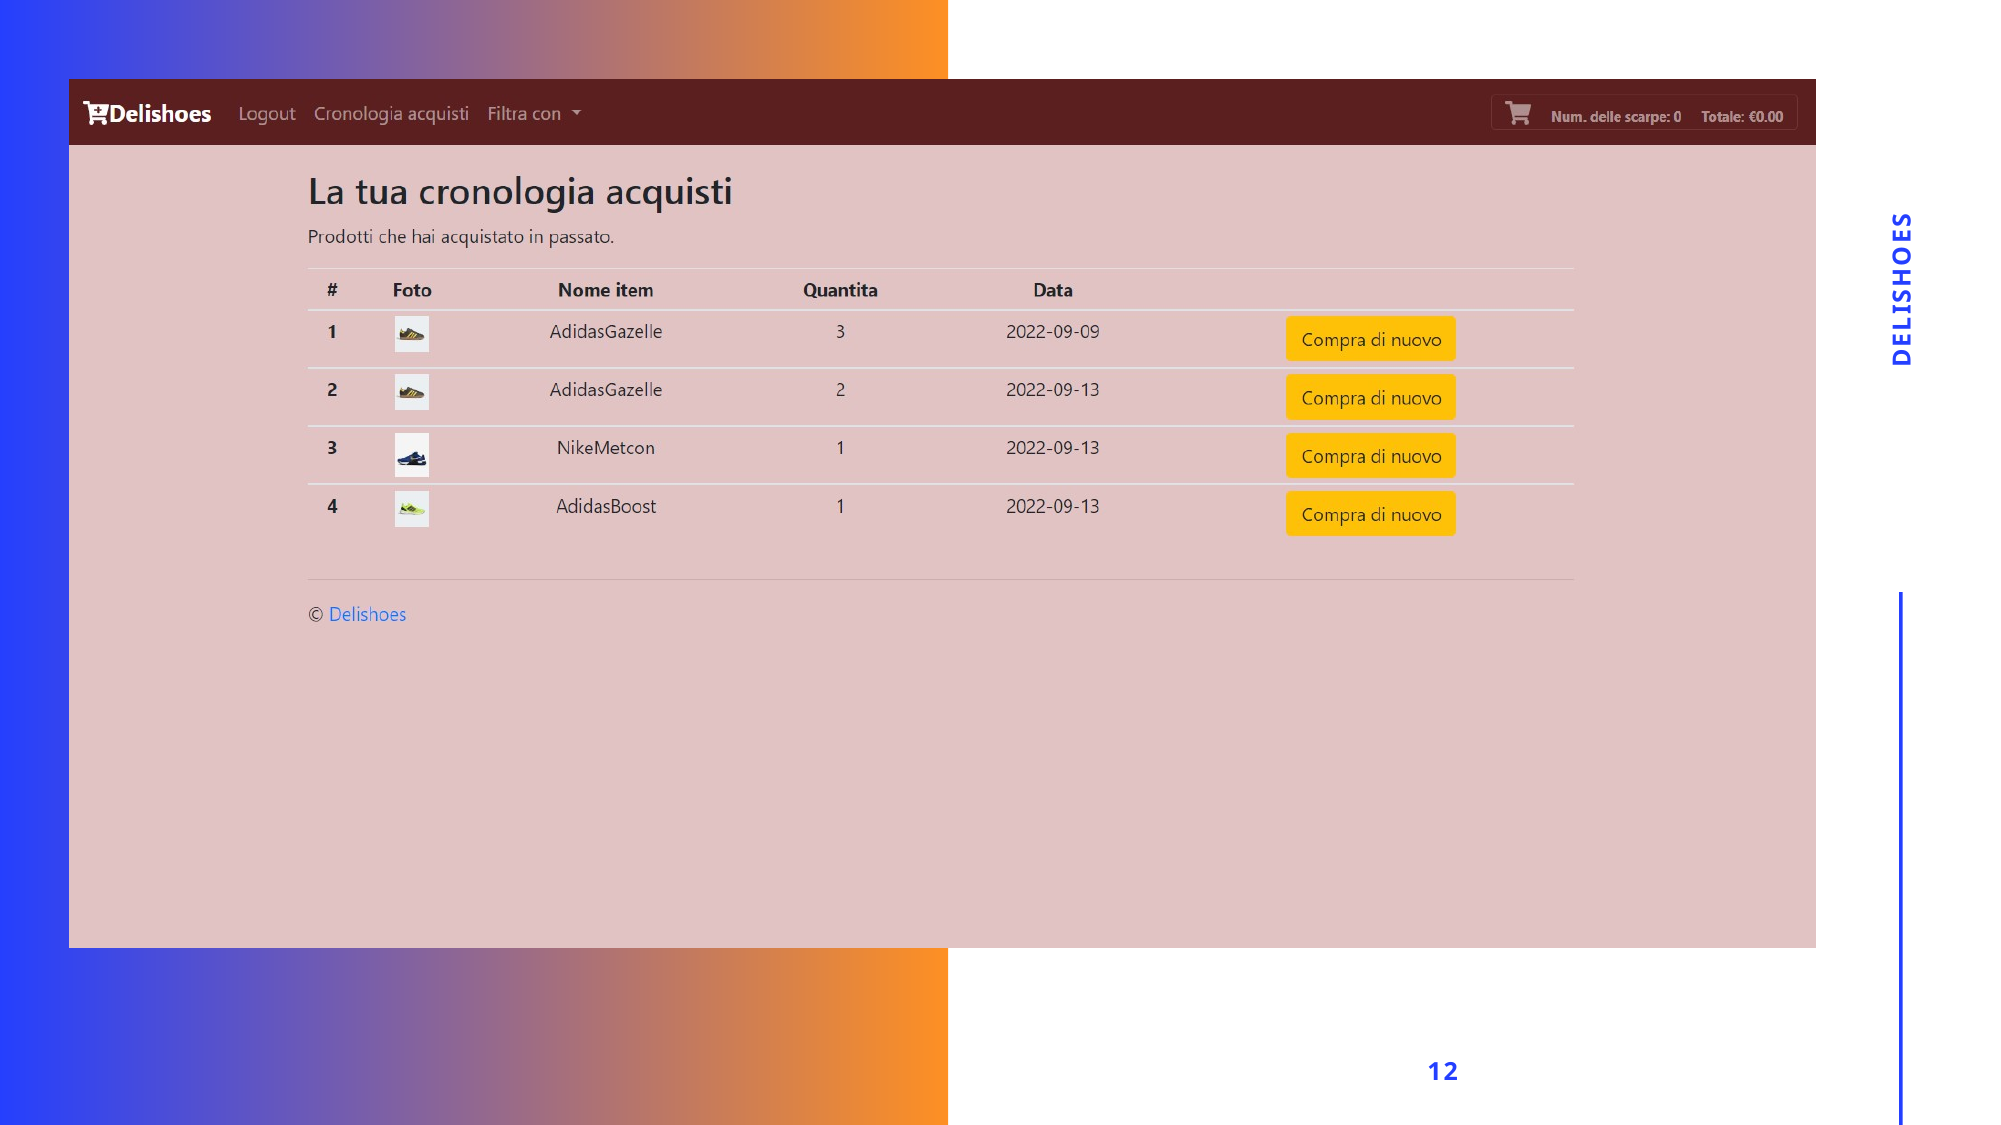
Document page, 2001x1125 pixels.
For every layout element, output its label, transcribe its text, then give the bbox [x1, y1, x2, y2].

text_box delishoes [1870, 0, 1931, 582]
text_box ‹N› [1412, 1042, 1863, 1103]
picture [69, 79, 1816, 948]
